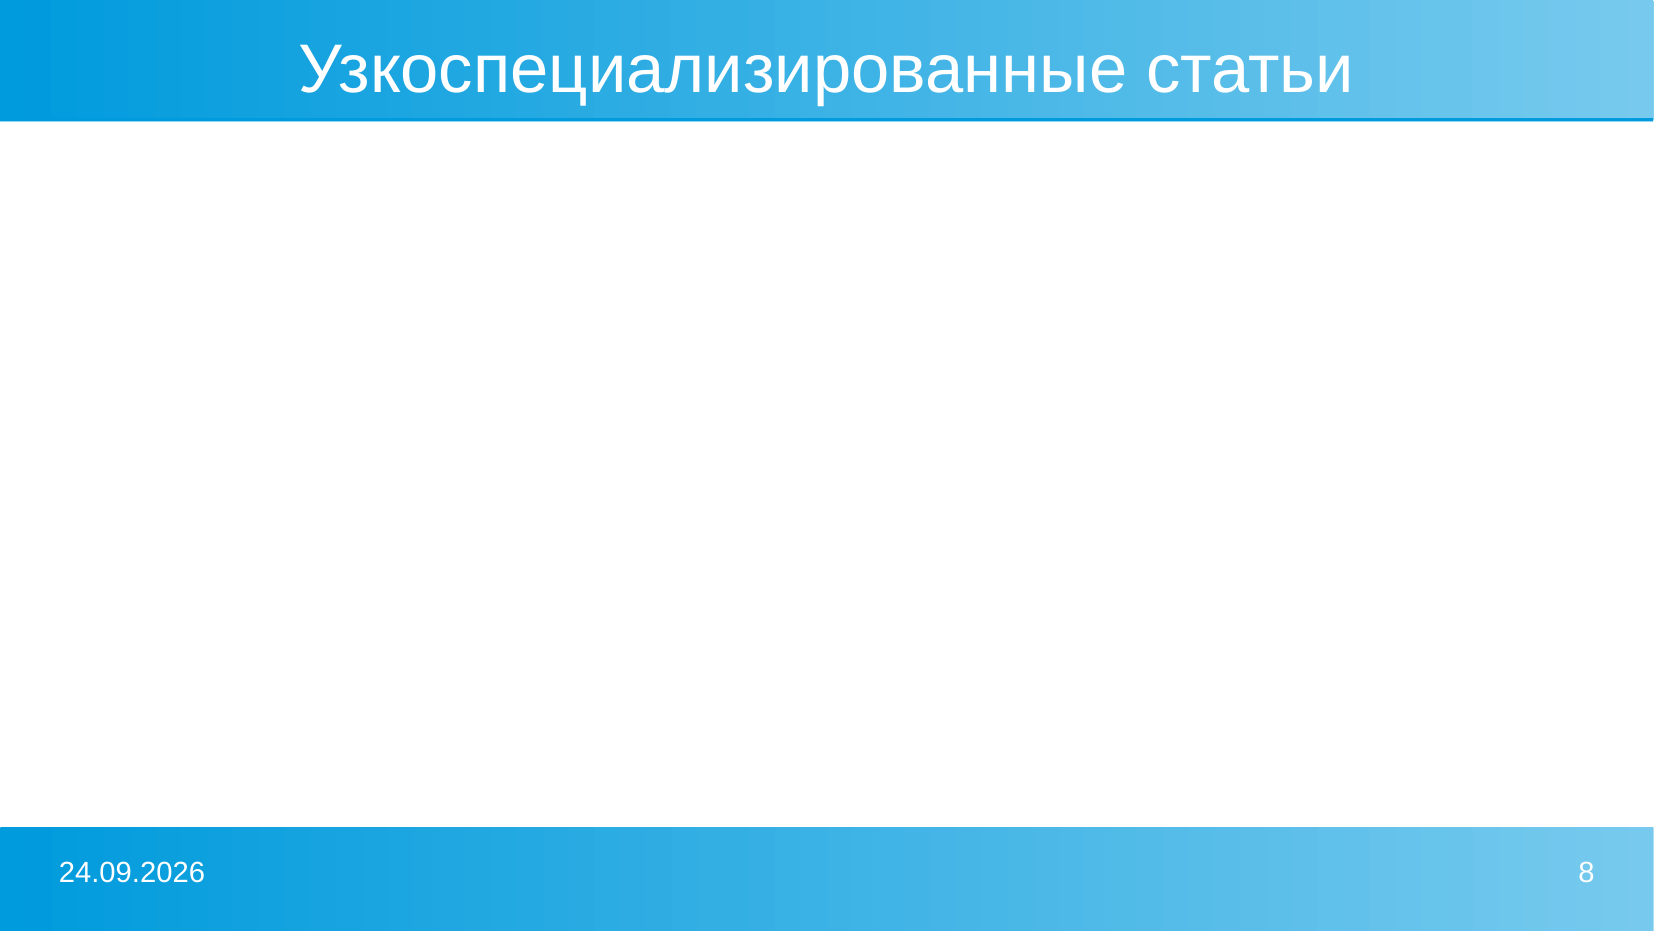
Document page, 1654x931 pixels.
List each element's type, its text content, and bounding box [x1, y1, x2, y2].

title Узкоспециализированные статьи [59, 29, 1595, 108]
